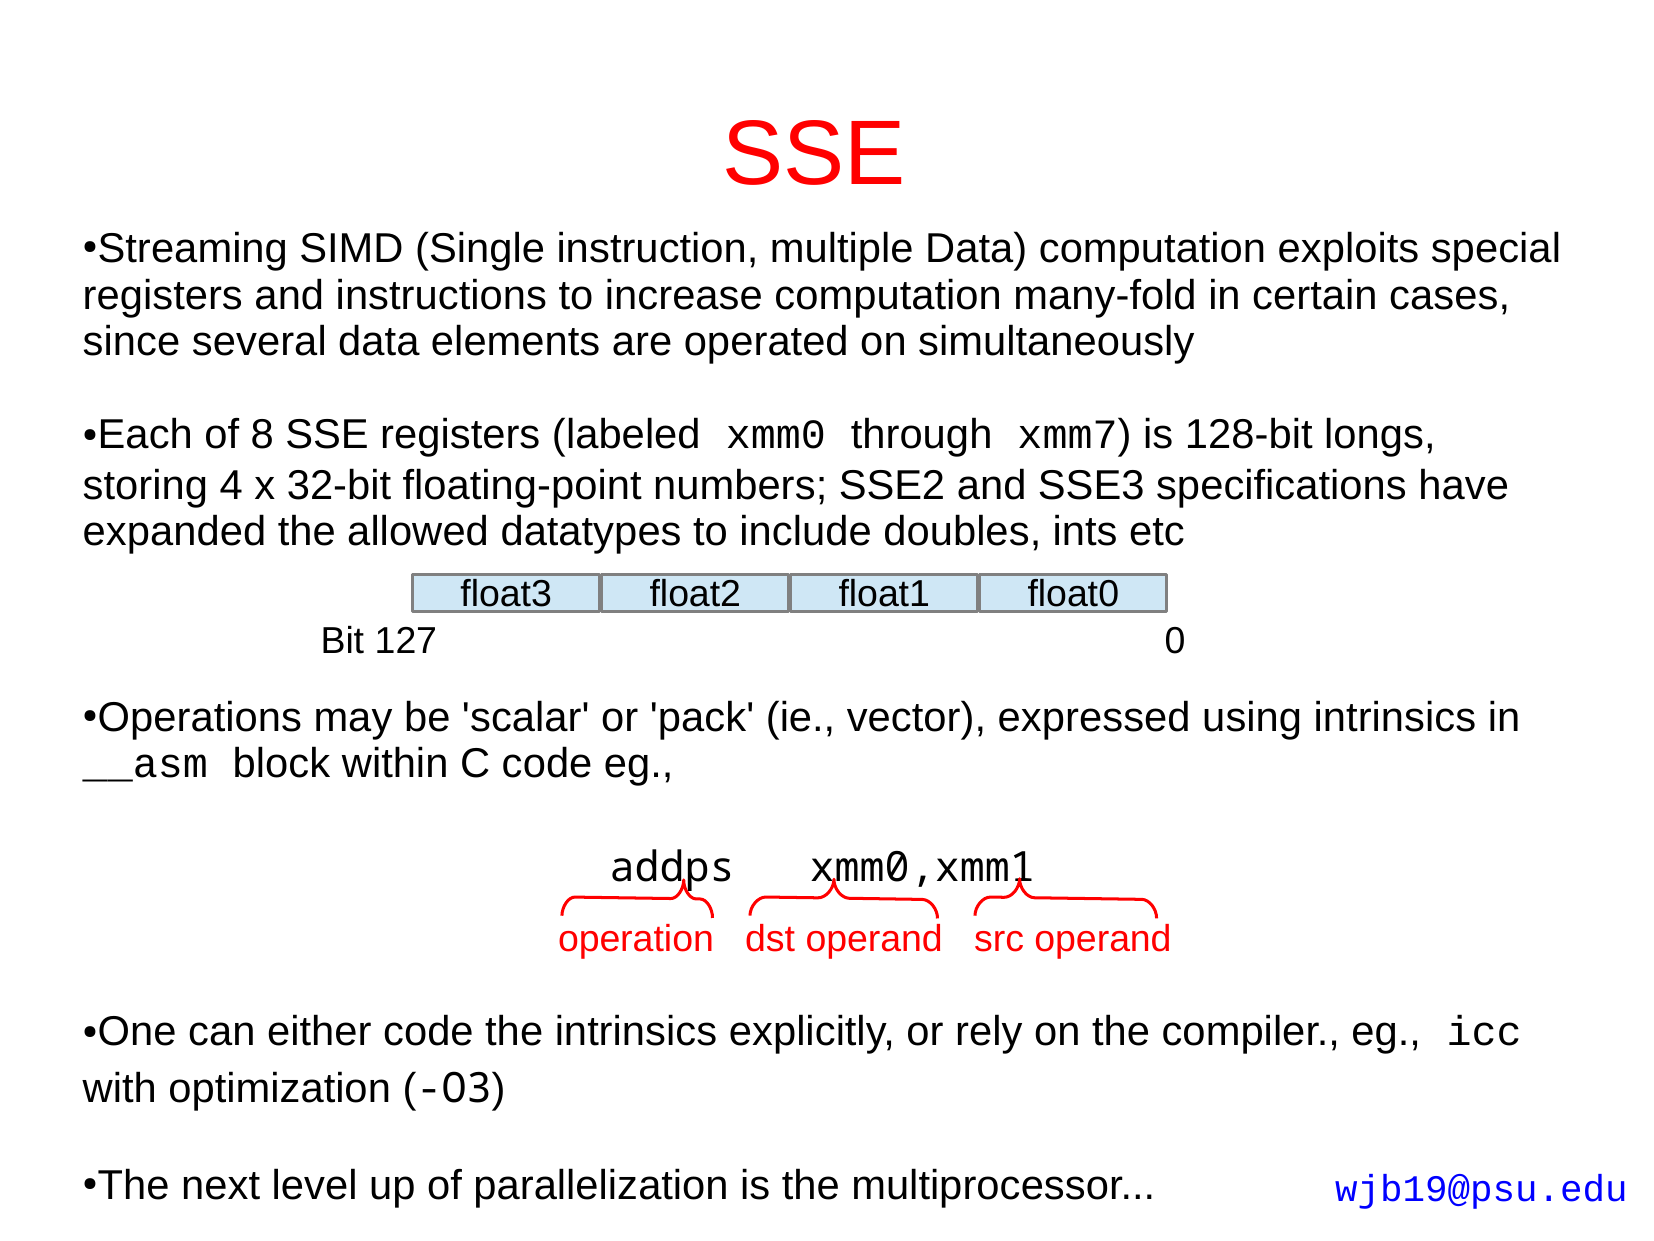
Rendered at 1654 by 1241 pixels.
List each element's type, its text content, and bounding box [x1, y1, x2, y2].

text_box Bit 127 0 [305, 611, 1201, 669]
title SSE [82, 49, 1571, 225]
text_box float1 [790, 574, 978, 611]
text_box float0 [979, 574, 1167, 611]
text_box float3 [412, 574, 600, 611]
subtitle Streaming SIMD (Single instruction, multiple Data) computation exploits special registers and instructions to increase computation many-fold in certain cases, since several data elements are operated on simultaneously Each of 8 SSE registers (labeled xmm0 through xmm7) is 128-bit longs, storing 4 x 32-bit floating-point numbers; SSE2 and SSE3 specifications have expanded the allowed datatypes to include doubles, ints etc Operations may be 'scalar' or 'pack' (ie., vector), expressed using intrinsics in __asm block within C code eg., addps xmm0,xmm1 One can either code the intrinsics explicitly, or rely on the compiler., eg., icc with optimization (-O3) The next level up of parallelization is the multiprocessor... [82, 225, 1571, 1241]
text_box operation dst operand src operand [543, 909, 1187, 967]
text_box float2 [601, 574, 789, 611]
text_box wjb19@psu.edu [1320, 1162, 1643, 1220]
